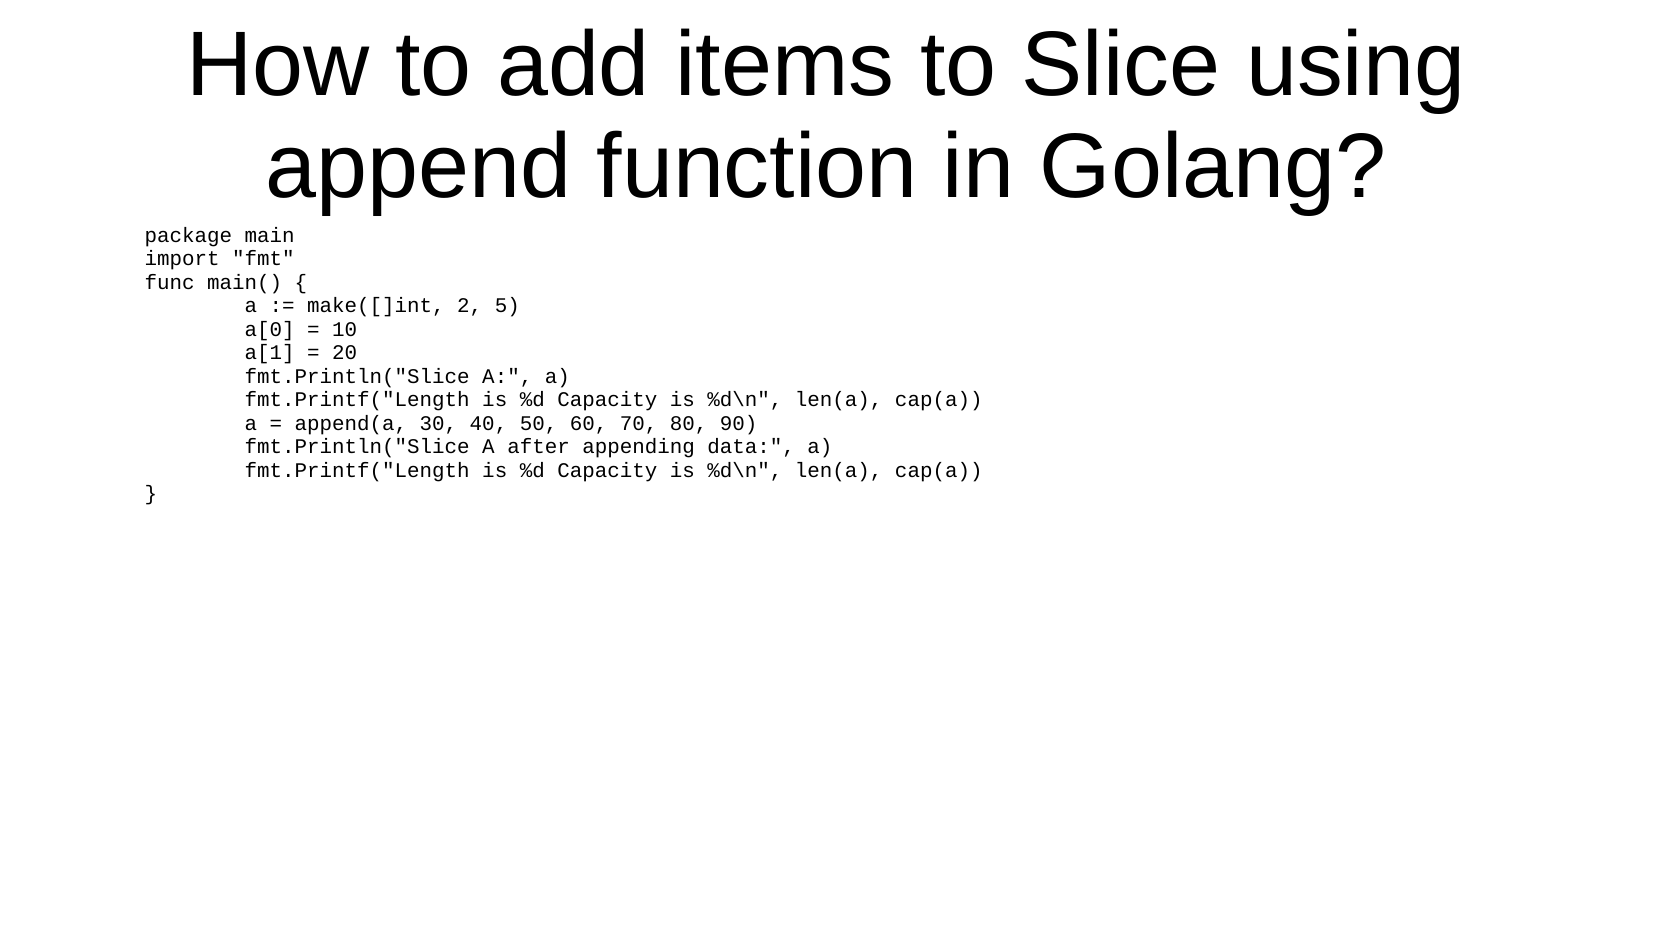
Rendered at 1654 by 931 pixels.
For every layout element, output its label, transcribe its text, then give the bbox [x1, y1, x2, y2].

text_box package main import "fmt" func main() { a := make([]int, 2, 5) a[0] = 10 a[1] = 20 fmt.Println("Slice A:", a) fmt.Printf("Length is %d Capacity is %d\n", len(a), cap(a)) a = append(a, 30, 40, 50, 60, 70, 80, 90) fmt.Println("Slice A after appending data:", a) fmt.Printf("Length is %d Capacity is %d\n", len(a), cap(a)) } [129, 217, 1266, 709]
title How to add items to Slice using append function in Golang? [82, 12, 1571, 218]
